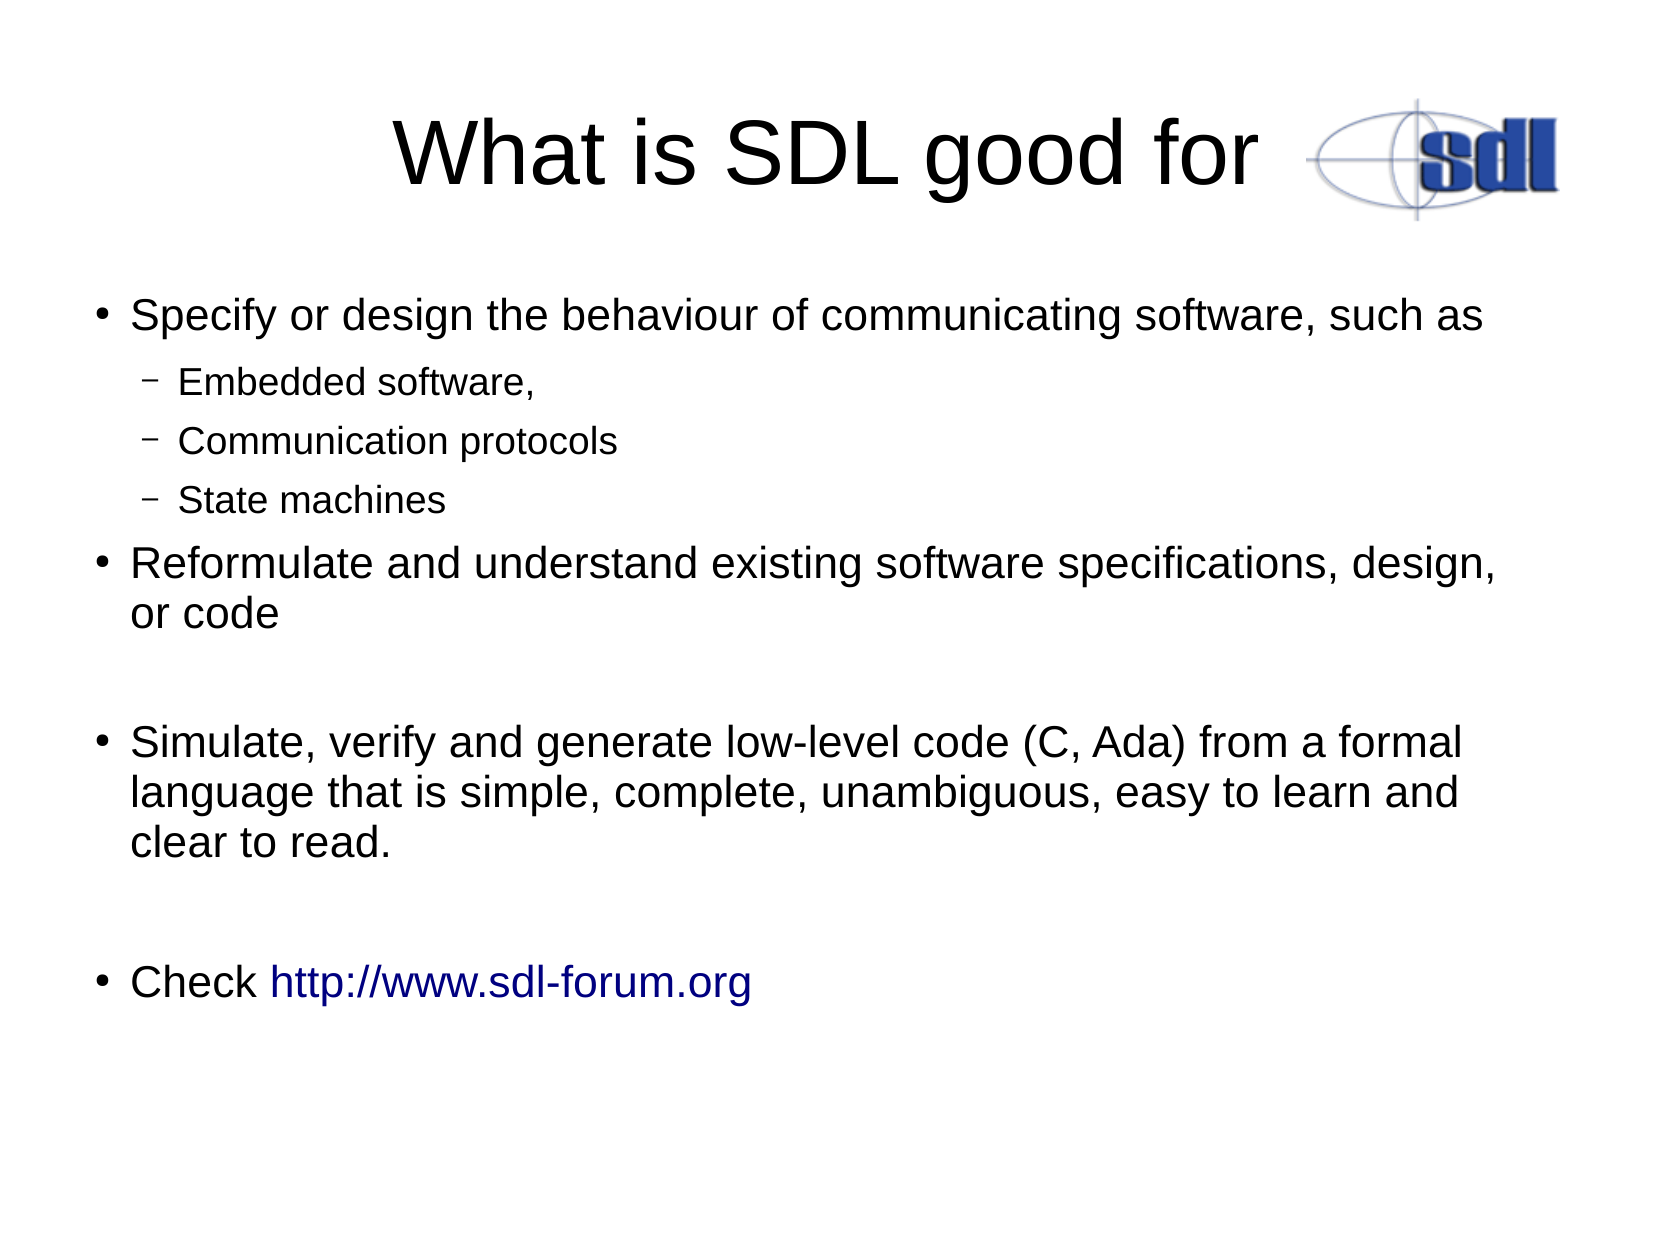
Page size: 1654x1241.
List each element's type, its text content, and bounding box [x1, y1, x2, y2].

list Specify or design the behaviour of communicating software, such as Embedded software, Communication protocols State machines Reformulate and understand existing software specifications, design, or code Simulate, verify and generate low-level code (C, Ada) from a formal language that is simple, complete, unambiguous, easy to learn and clear to read. Check http://www.sdl-forum.org [82, 290, 1538, 1010]
title What is SDL good for [82, 49, 1571, 257]
picture [1306, 94, 1560, 226]
